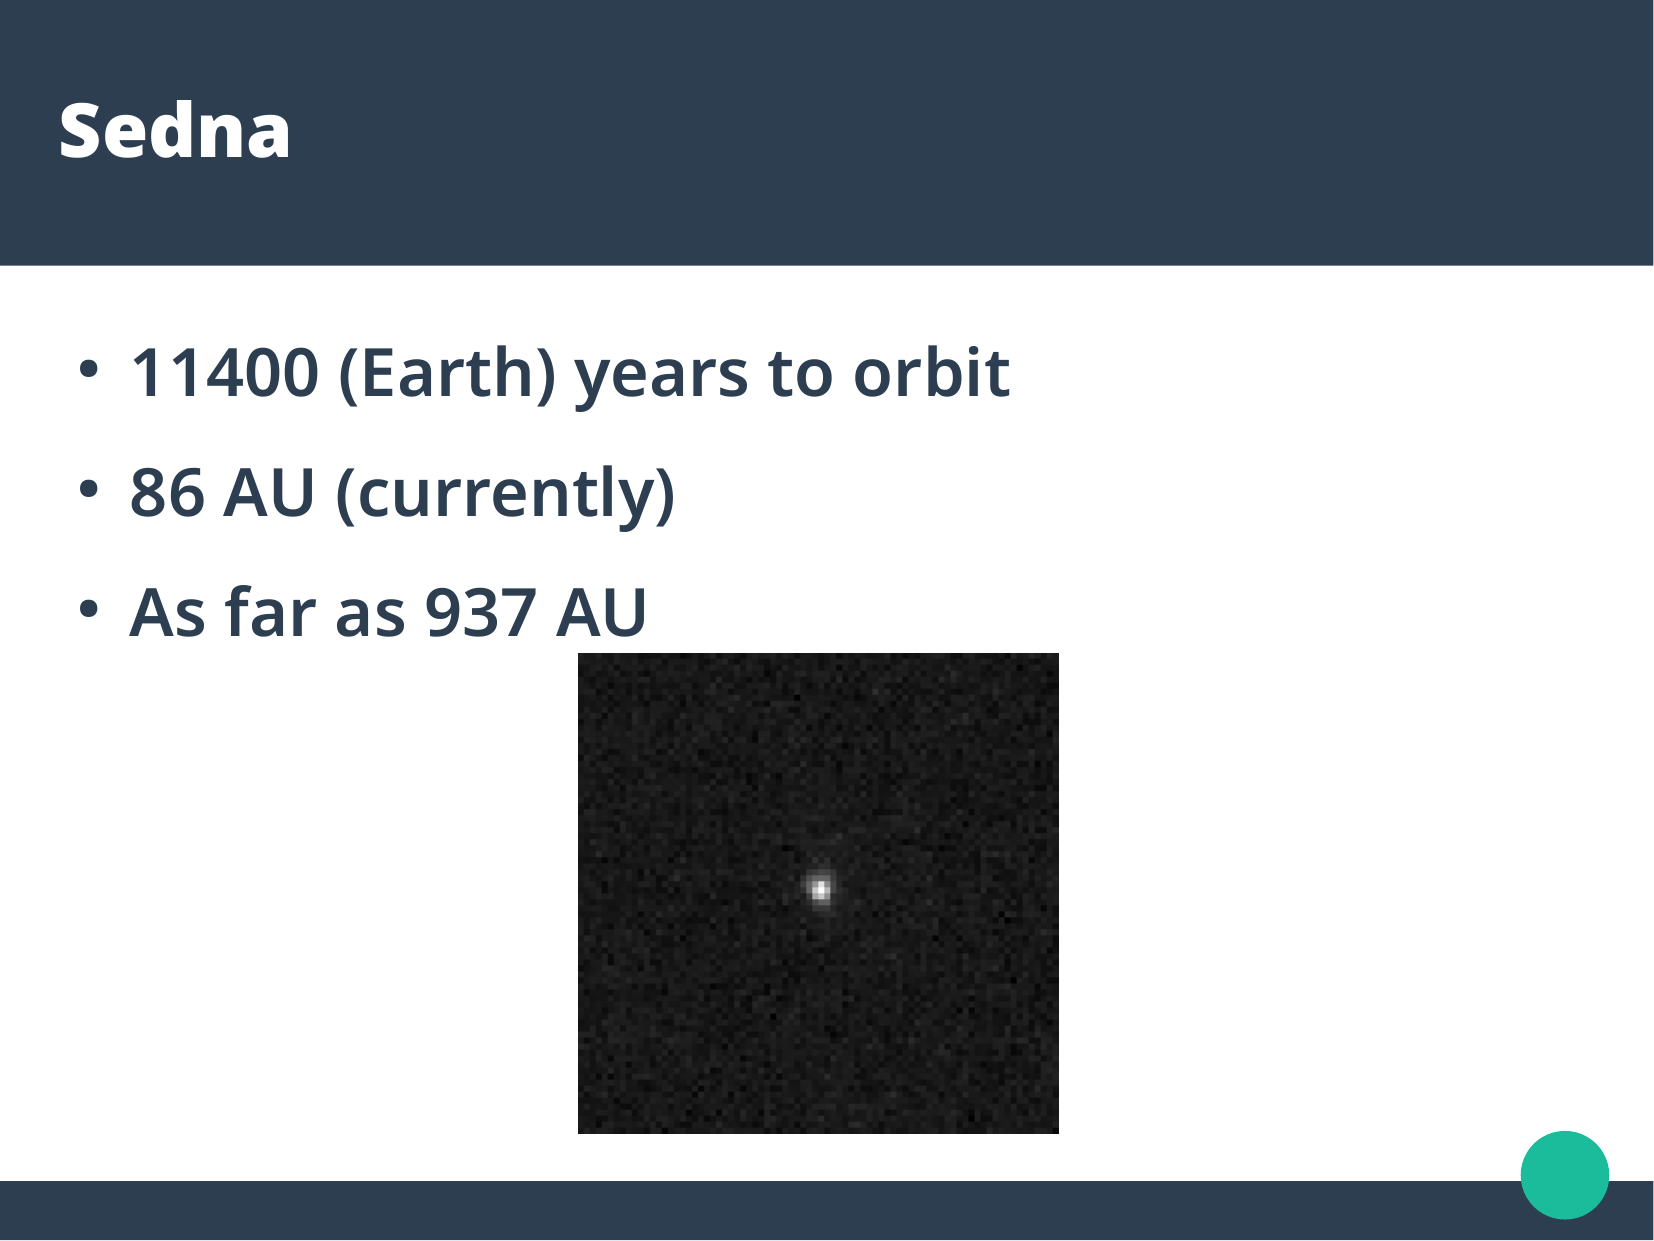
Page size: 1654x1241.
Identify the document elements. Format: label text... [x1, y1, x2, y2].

title Sedna [59, 49, 1595, 207]
picture [578, 653, 1059, 1134]
list 11400 (Earth) years to orbit 86 AU (currently) As far as 937 AU [59, 324, 1595, 1152]
